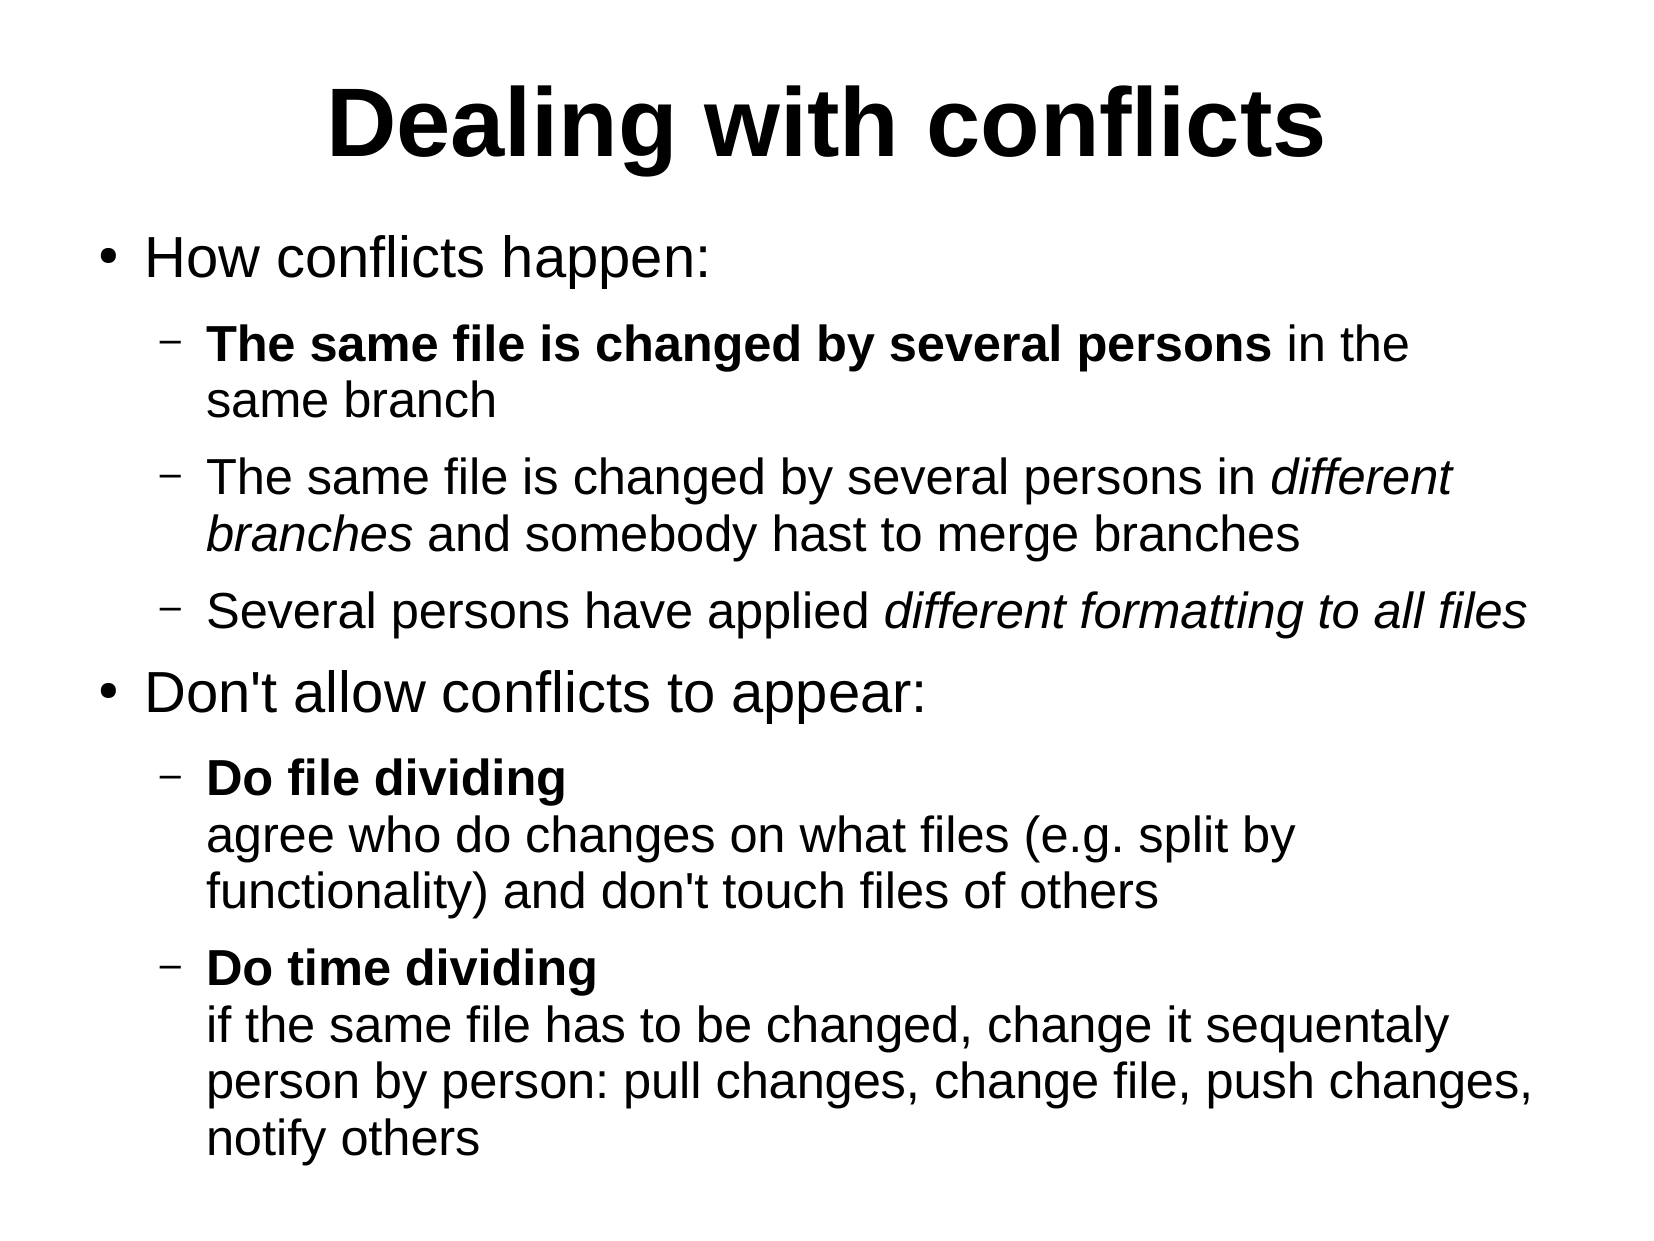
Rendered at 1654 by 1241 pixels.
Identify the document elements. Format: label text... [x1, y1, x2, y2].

title Dealing with conflicts [82, 49, 1571, 196]
list How conflicts happen: The same file is changed by several persons in the same branch The same file is changed by several persons in different branches and somebody hast to merge branches Several persons have applied different formatting to all files Don't allow conflicts to appear: Do file dividing agree who do changes on what files (e.g. split by functionality) and don't touch files of others Do time dividing if the same file has to be changed, change it sequentaly person by person: pull changes, change file, push changes, notify others [82, 225, 1538, 1186]
